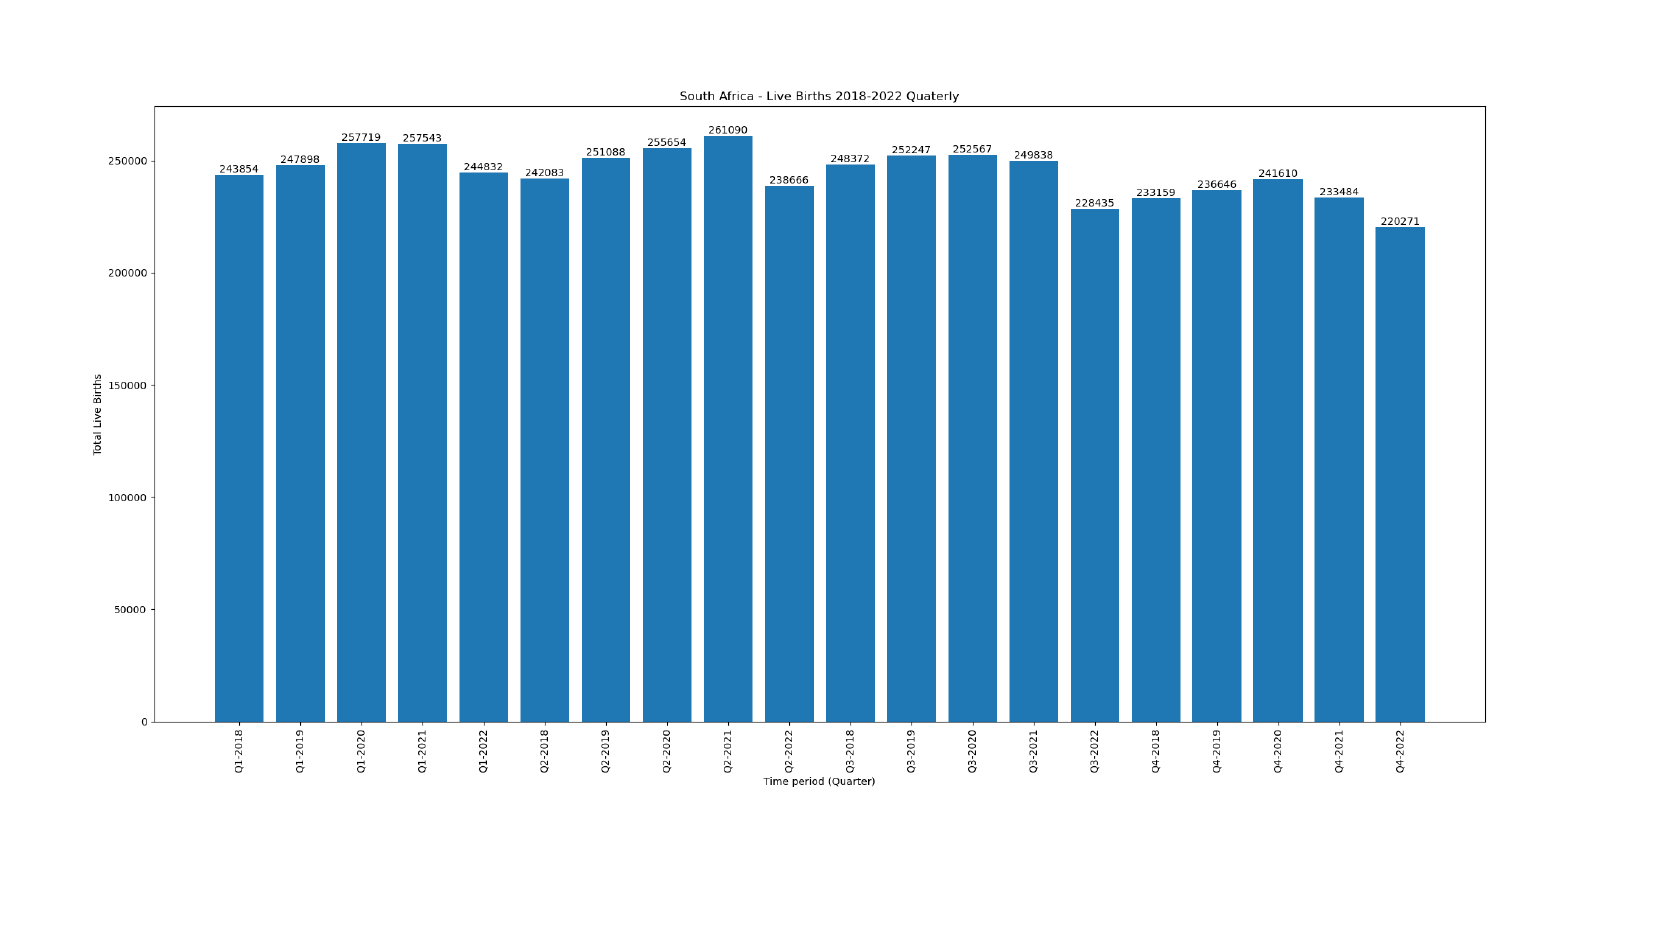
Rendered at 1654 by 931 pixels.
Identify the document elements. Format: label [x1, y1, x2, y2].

picture [82, 80, 1496, 798]
